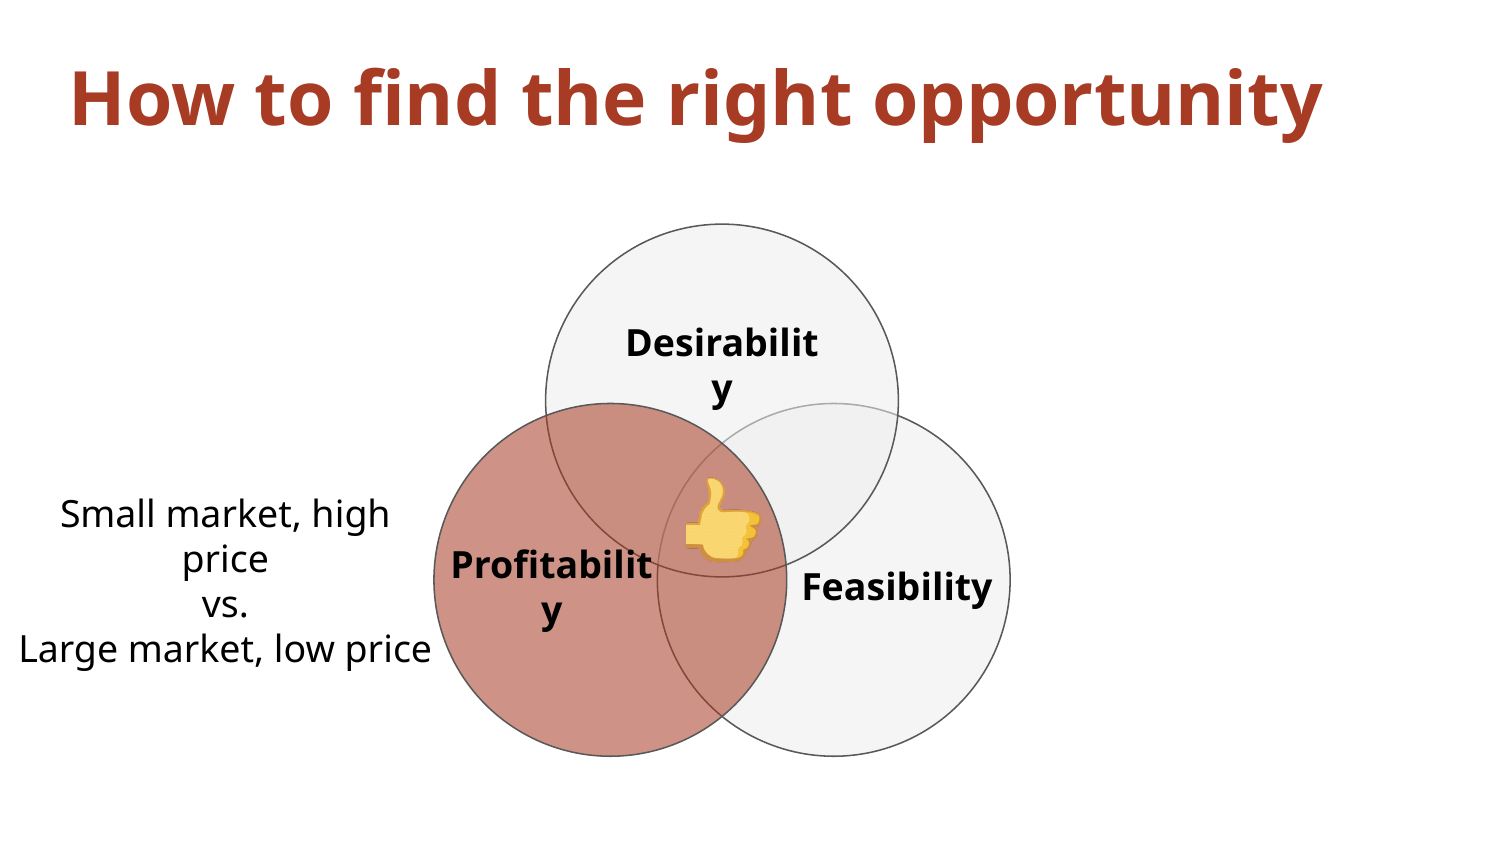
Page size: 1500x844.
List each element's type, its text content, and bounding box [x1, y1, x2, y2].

text_box Feasibility [779, 536, 1015, 635]
picture [681, 476, 768, 563]
text_box How to find the right opportunity [53, 39, 1391, 152]
text_box Small market, high price vs. Large market, low price [0, 482, 451, 678]
text_box Profitability [451, 536, 670, 635]
text_box Desirability [604, 314, 840, 413]
text_box [451, 224, 1005, 757]
